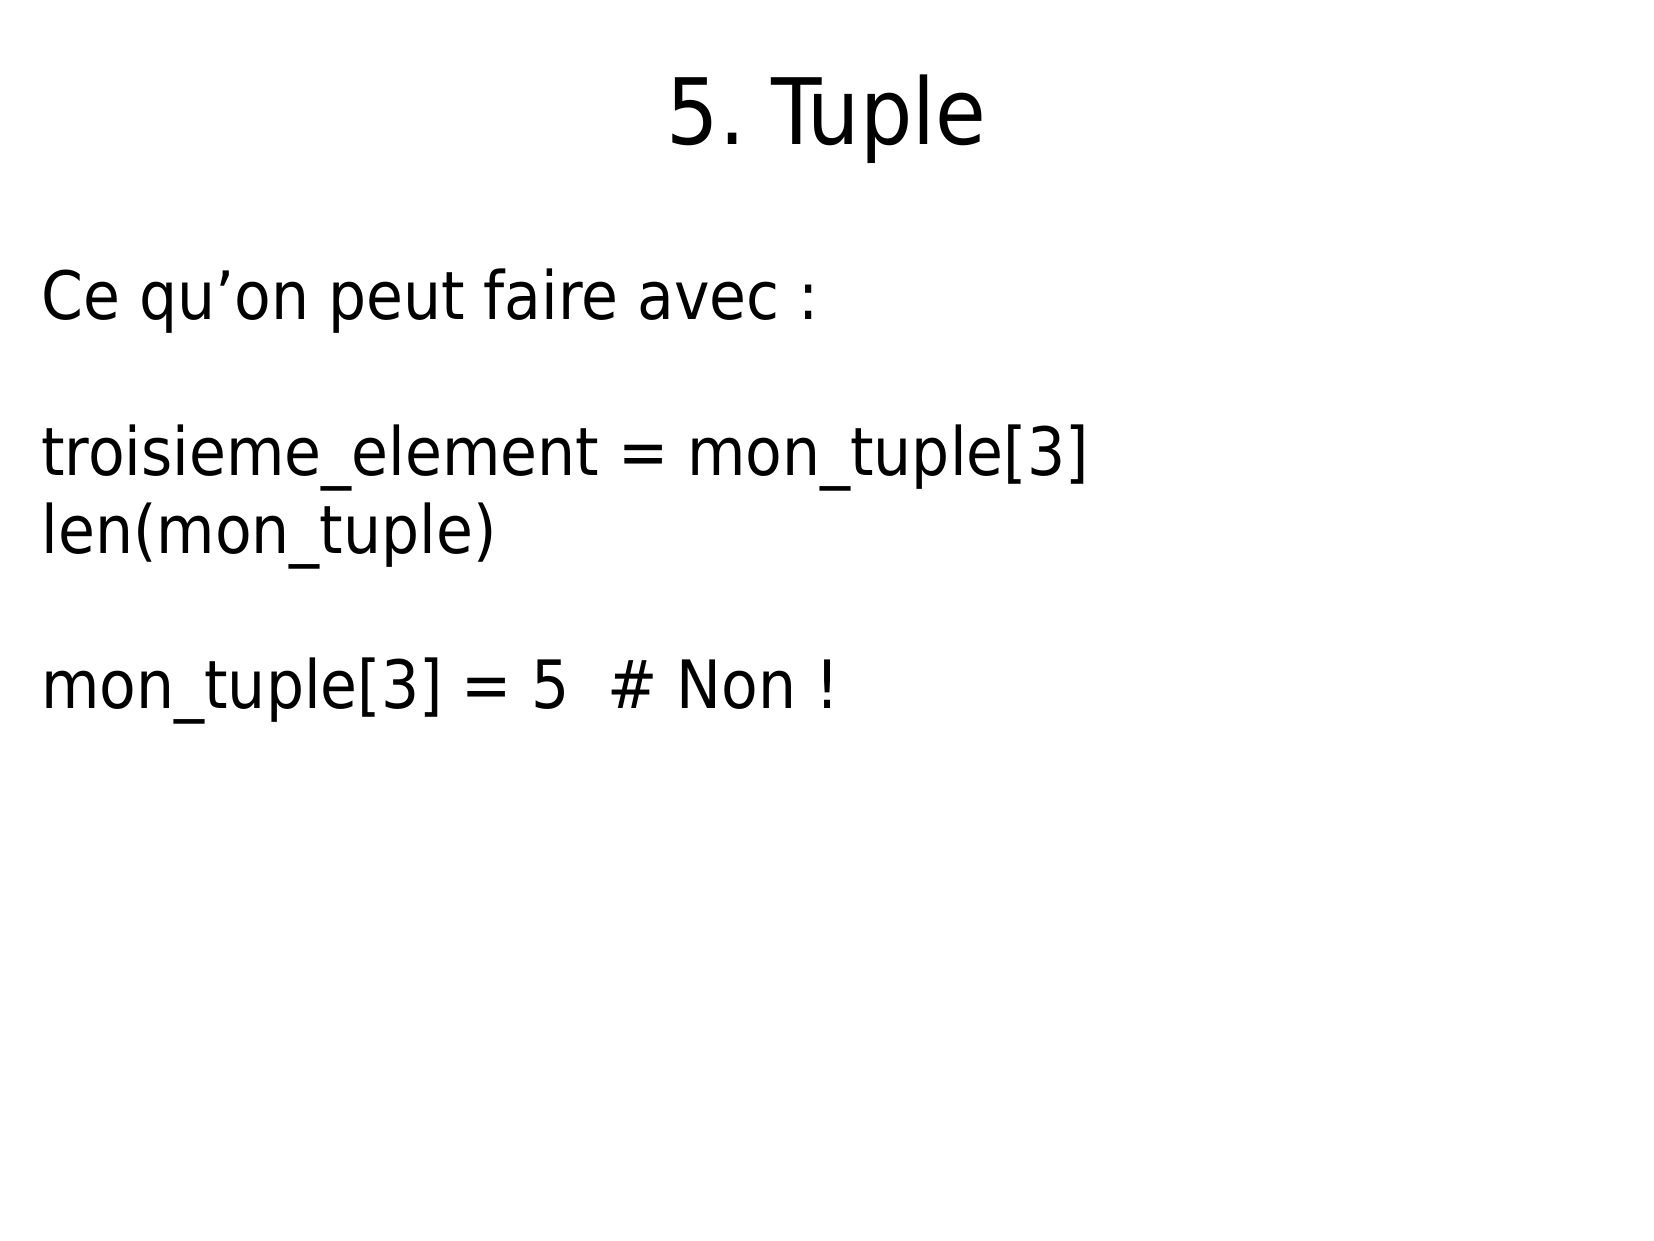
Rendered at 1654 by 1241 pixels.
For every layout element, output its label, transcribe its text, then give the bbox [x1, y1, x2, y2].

title Ce qu’on peut faire avec : troisieme_element = mon_tuple[3] len(mon_tuple) mon_tuple[3] = 5 # Non ! [41, 257, 1613, 1096]
title 5. Tuple [41, 12, 1613, 214]
